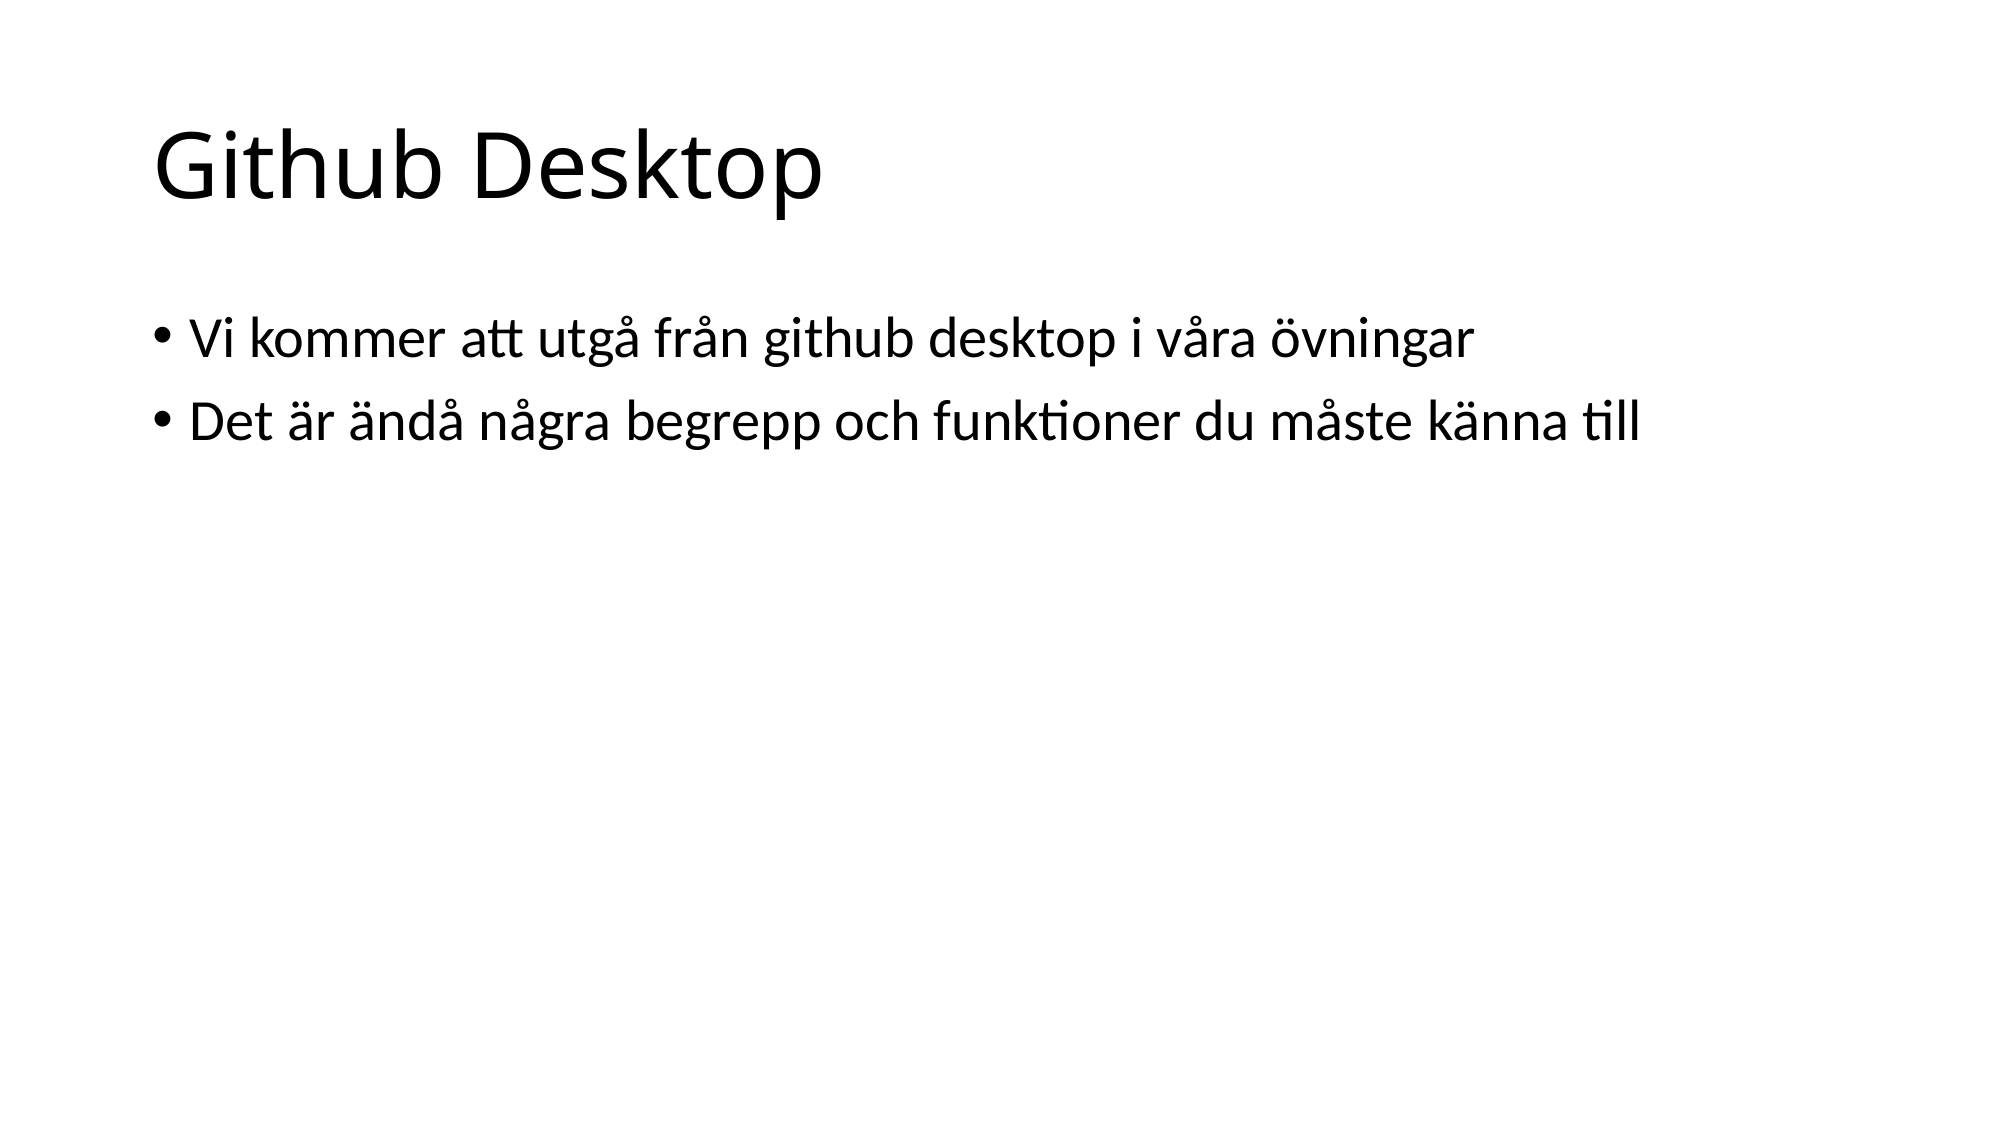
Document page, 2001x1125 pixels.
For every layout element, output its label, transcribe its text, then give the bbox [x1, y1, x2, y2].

list Vi kommer att utgå från github desktop i våra övningar Det är ändå några begrepp och funktioner du måste känna till [137, 299, 1863, 1014]
title Github Desktop [137, 59, 1863, 278]
